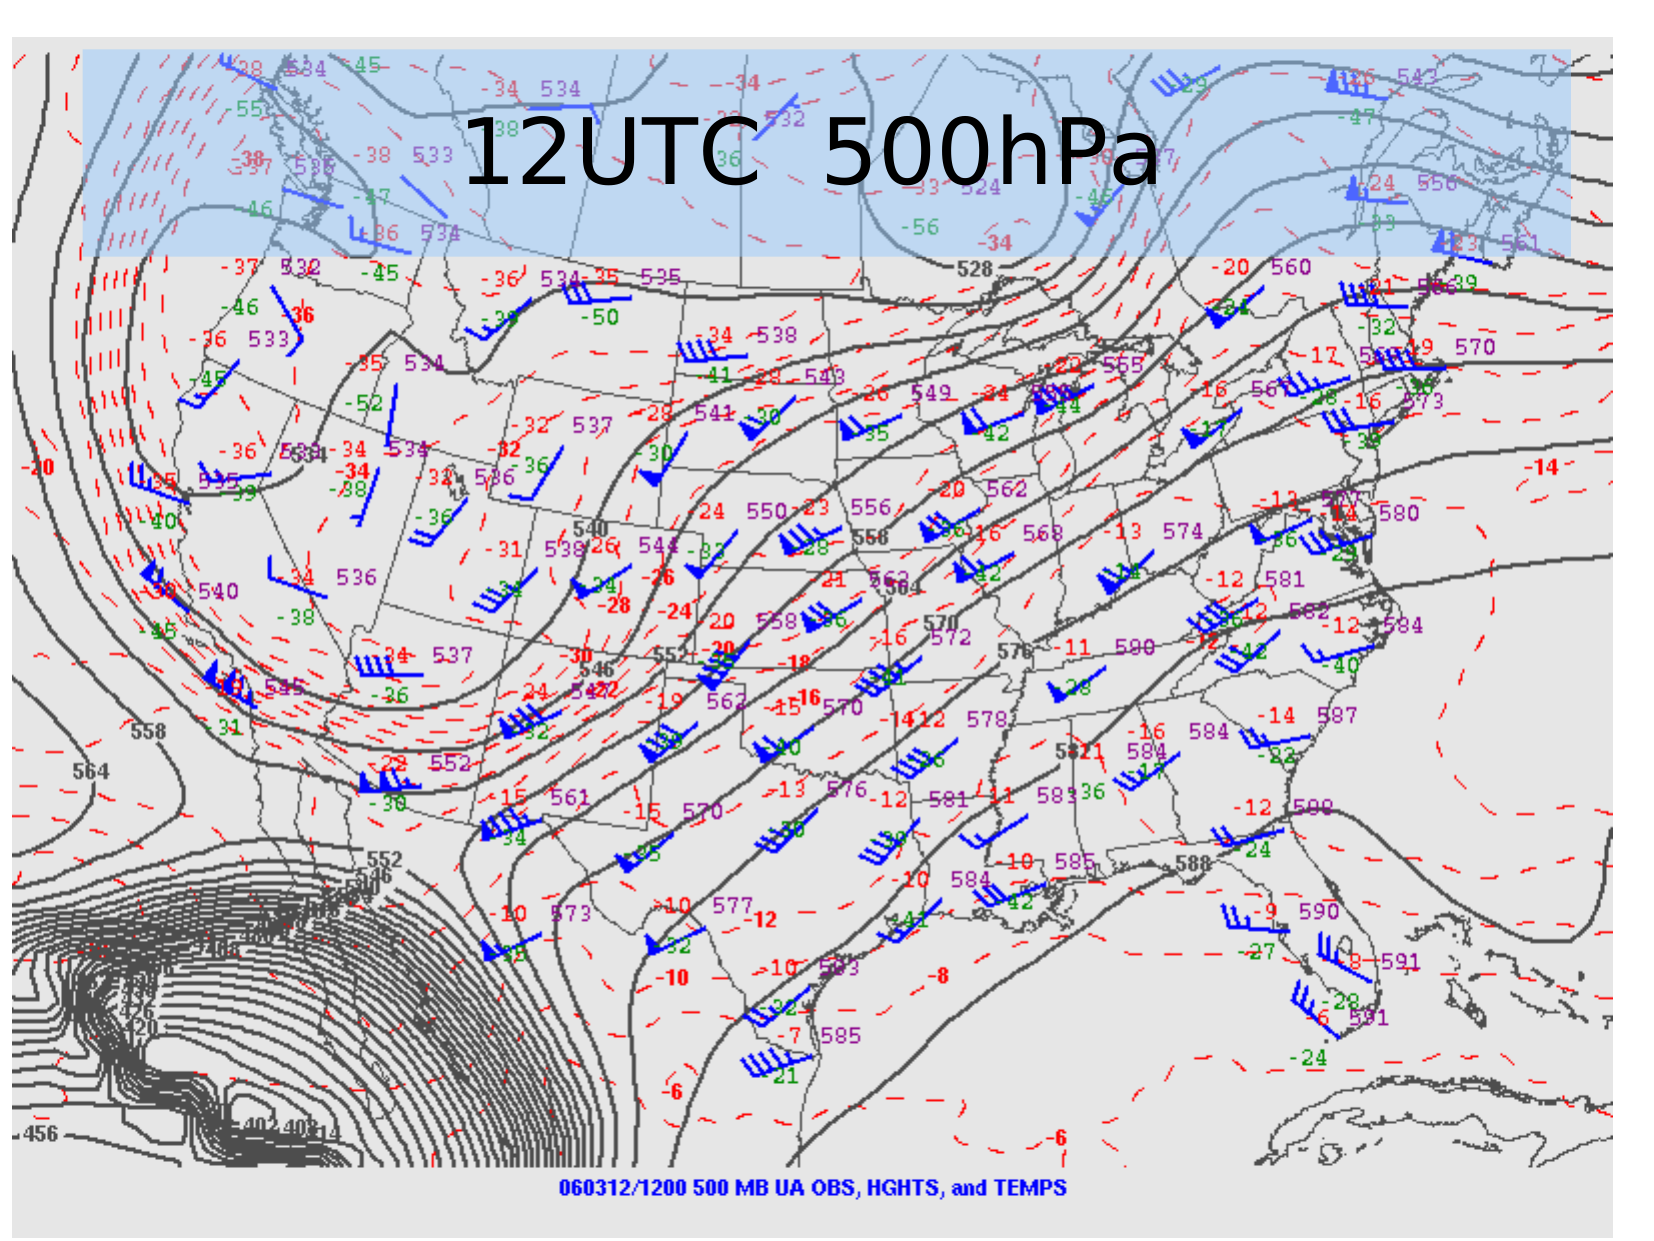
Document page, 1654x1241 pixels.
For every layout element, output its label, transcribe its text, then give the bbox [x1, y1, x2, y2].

title 12UTC 500hPa [82, 49, 1571, 257]
picture [12, 37, 1613, 1238]
